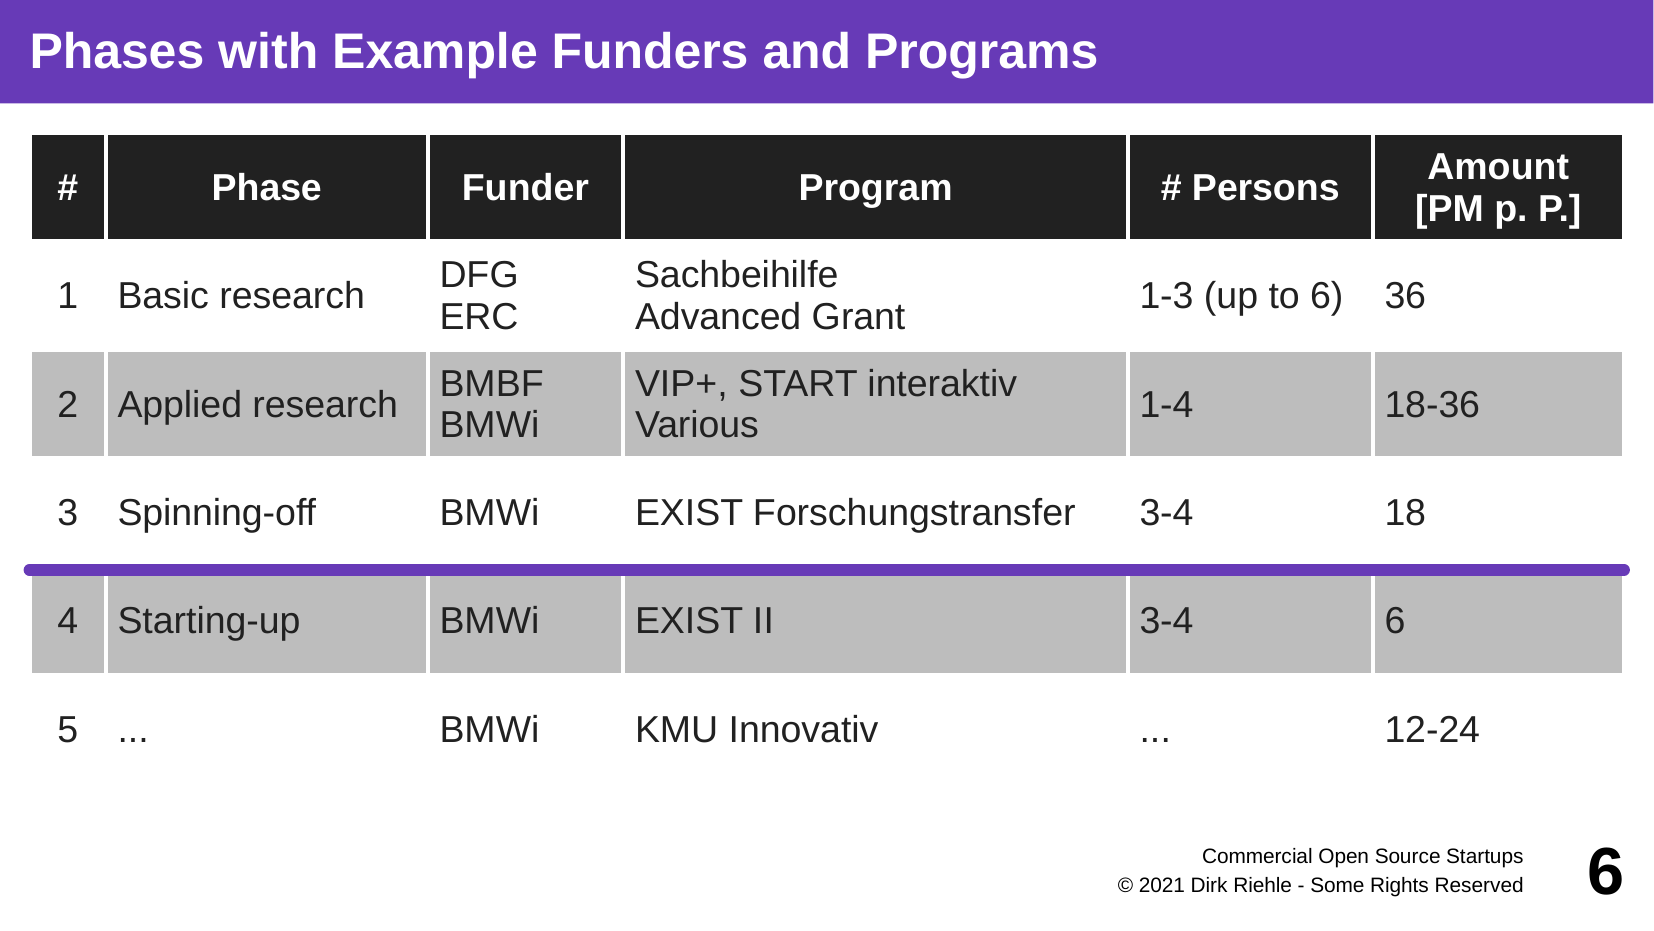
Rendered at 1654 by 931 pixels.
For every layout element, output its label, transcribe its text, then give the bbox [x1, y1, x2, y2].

table_cell EXIST Forschungstransfer [625, 460, 1126, 564]
table_cell 18 [1375, 460, 1622, 564]
table_cell BMWi [430, 576, 621, 673]
table_cell 3-4 [1130, 460, 1371, 564]
table_cell KMU Innovativ [625, 677, 1126, 781]
table_cell 1 [32, 243, 104, 348]
table_cell Applied research [108, 352, 426, 456]
table_cell 3 [32, 460, 104, 564]
table_header # Persons [1130, 135, 1371, 239]
table_cell EXIST II [625, 576, 1126, 673]
table_cell Sachbeihilfe Advanced Grant [625, 243, 1126, 348]
table_header Program [625, 135, 1126, 239]
table_cell 12-24 [1375, 677, 1622, 781]
table_cell Starting-up [108, 576, 426, 673]
title Phases with Example Funders and Programs [0, 0, 1654, 104]
table_cell Basic research [108, 243, 426, 348]
table_cell 1-3 (up to 6) [1130, 243, 1371, 348]
table_cell DFG ERC [430, 243, 621, 348]
table_cell BMBF BMWi [430, 352, 621, 456]
table_header # [32, 135, 104, 239]
table_header Phase [108, 135, 426, 239]
table_cell BMWi [430, 460, 621, 564]
table_cell 6 [1375, 576, 1622, 673]
table_cell BMWi [430, 677, 621, 781]
table_cell ... [108, 677, 426, 781]
table_header Funder [430, 135, 621, 239]
table_cell 3-4 [1130, 576, 1371, 673]
table_cell VIP+, START interaktiv Various [625, 352, 1126, 456]
table_cell ... [1130, 677, 1371, 781]
table_cell 2 [32, 352, 104, 456]
table_cell 4 [32, 576, 104, 673]
table_cell 36 [1375, 243, 1622, 348]
table_cell 1-4 [1130, 352, 1371, 456]
table_cell 18-36 [1375, 352, 1622, 456]
table_cell 5 [32, 677, 104, 781]
table_cell Spinning-off [108, 460, 426, 564]
table_header Amount [PM p. P.] [1375, 135, 1622, 239]
